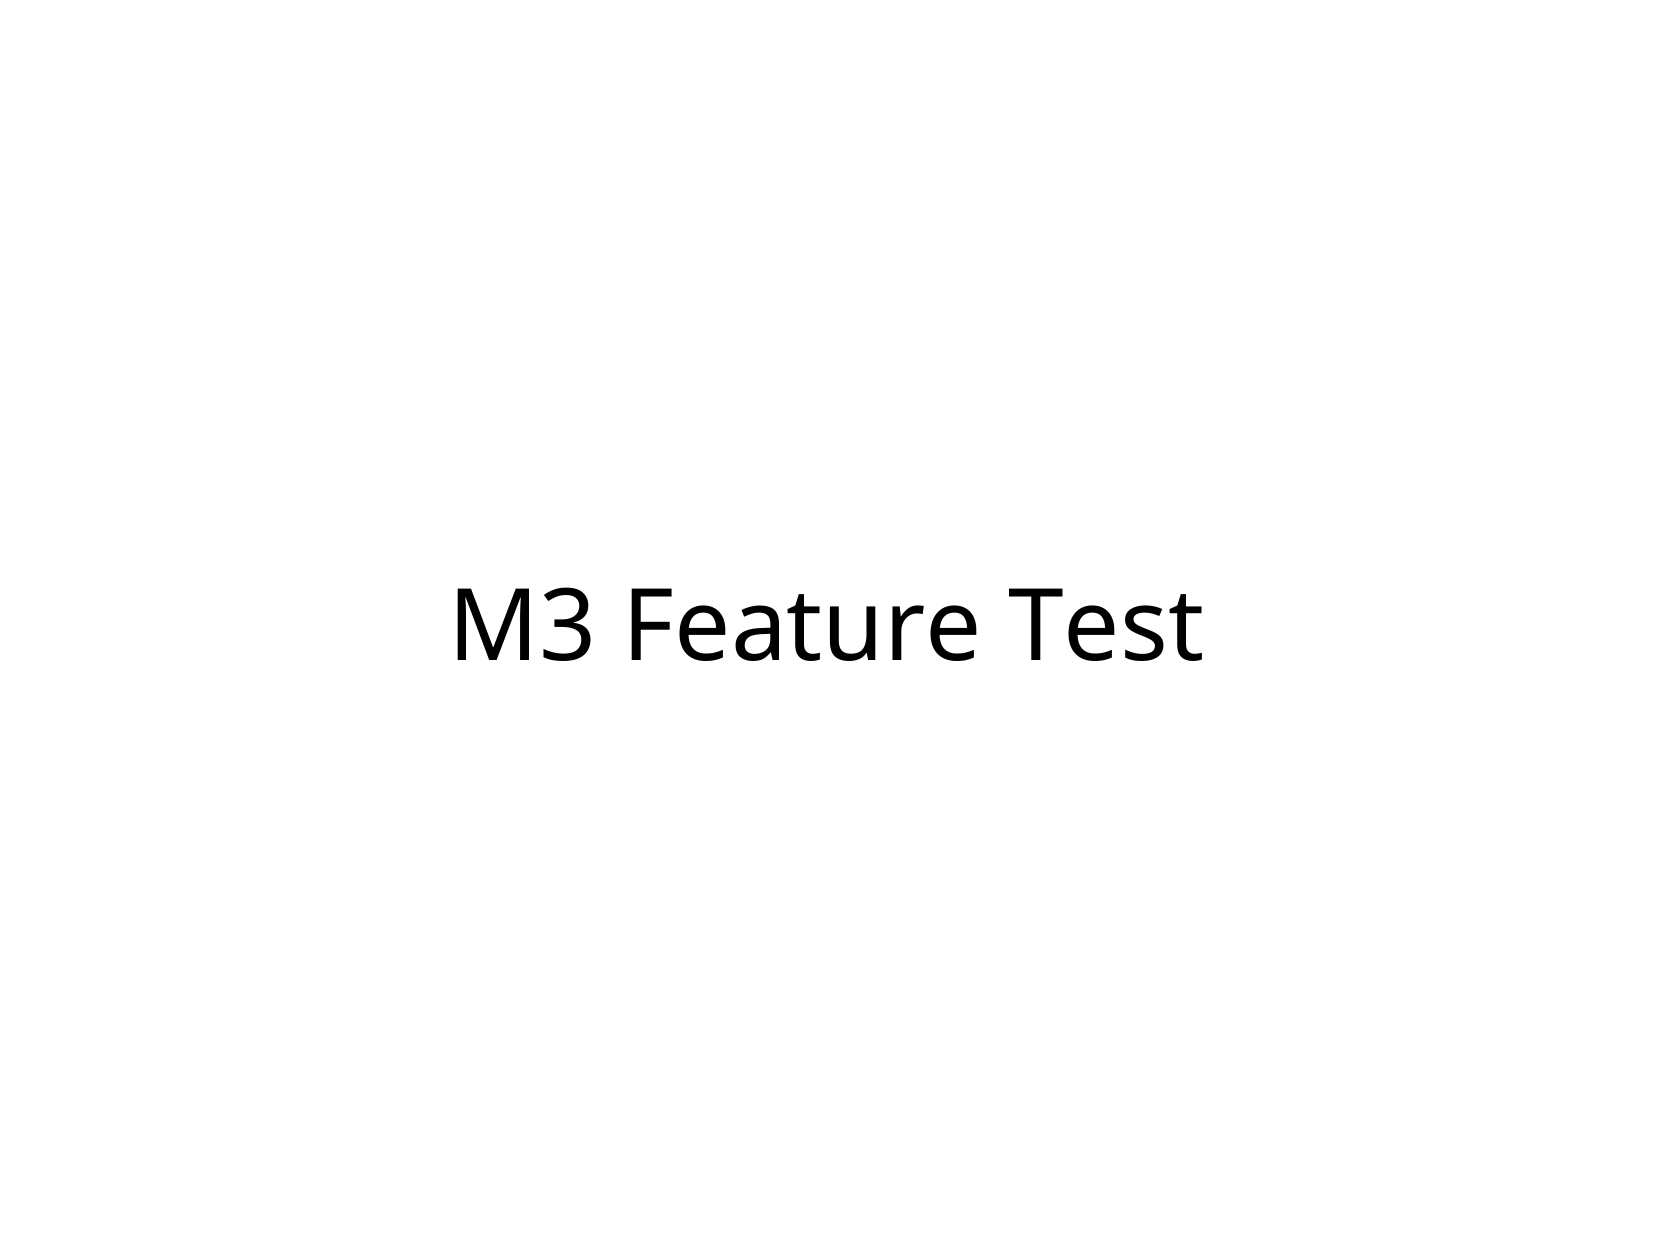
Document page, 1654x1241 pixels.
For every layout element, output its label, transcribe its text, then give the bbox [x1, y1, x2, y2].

text_box M3 Feature Test [189, 499, 1465, 741]
